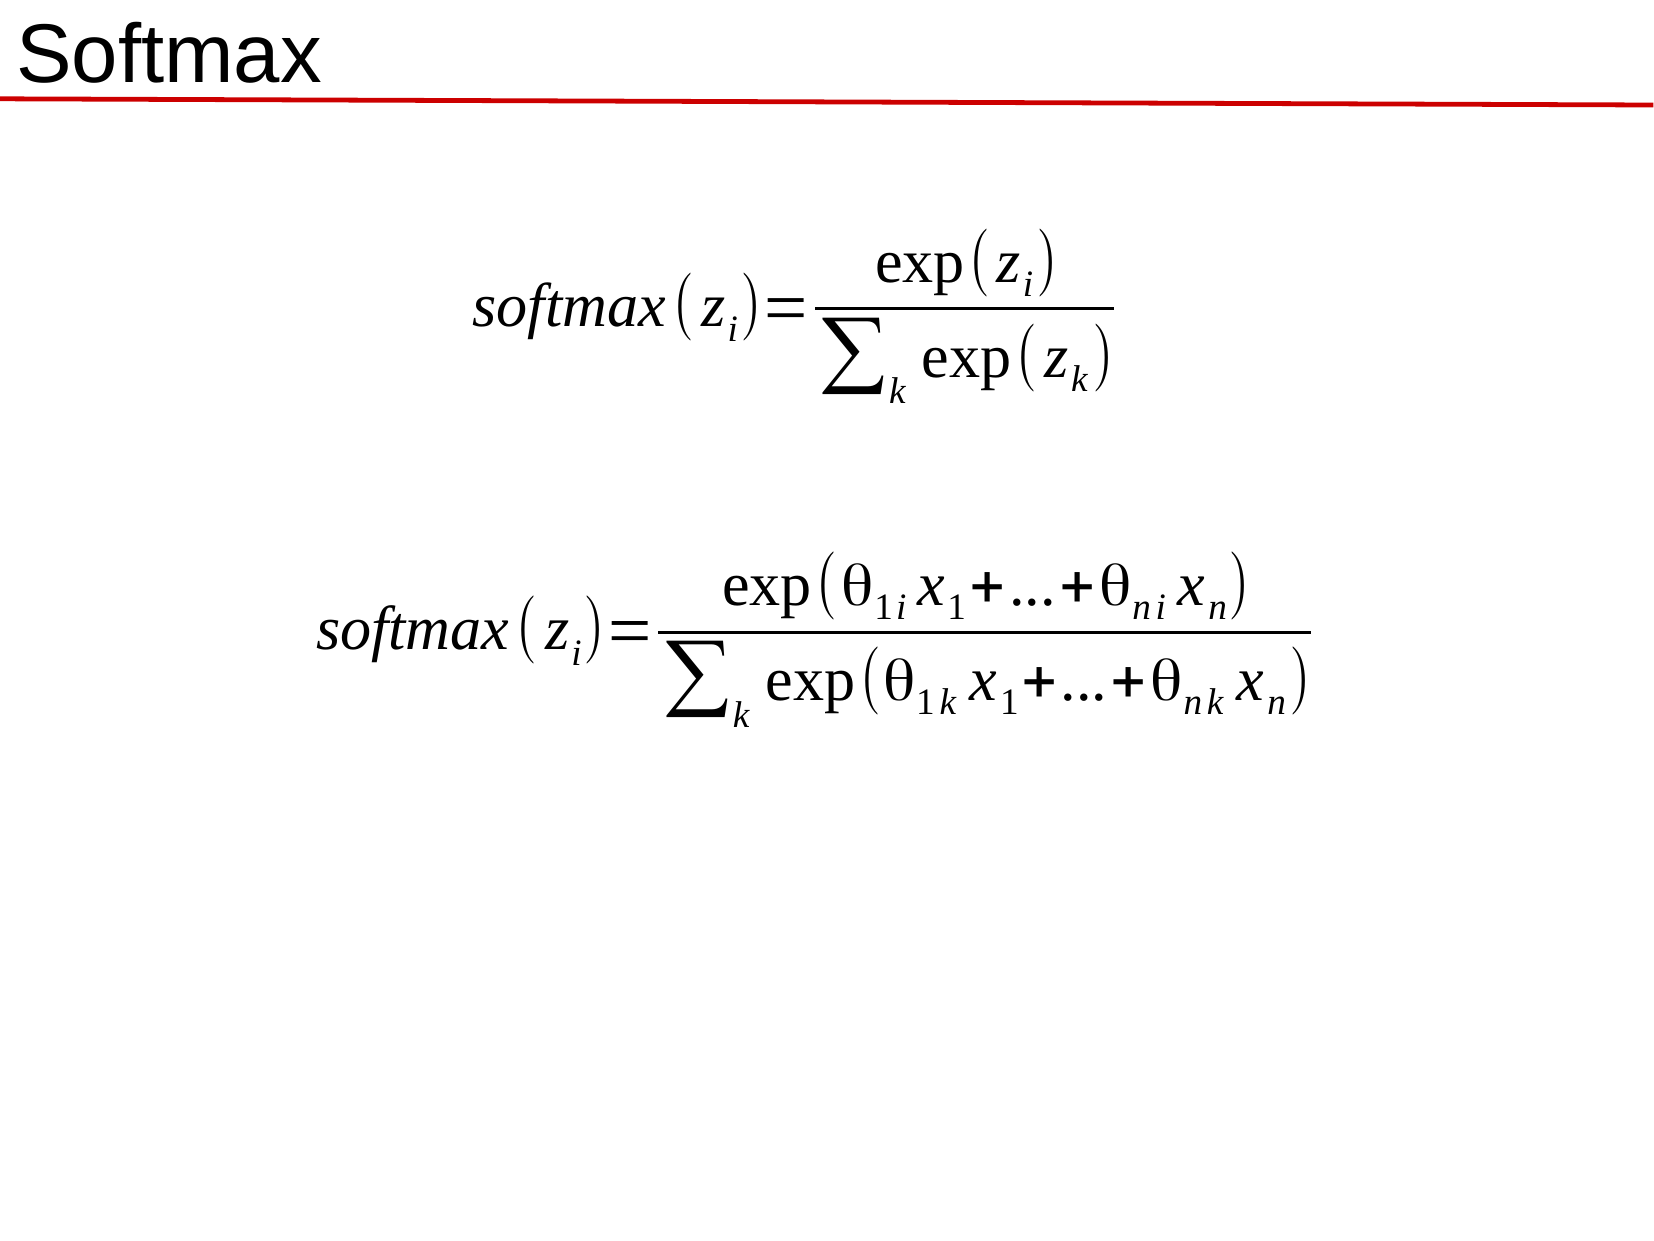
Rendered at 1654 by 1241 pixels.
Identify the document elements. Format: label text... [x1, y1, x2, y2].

chart [465, 225, 1124, 412]
text_box Softmax [1, 0, 1231, 109]
chart [308, 548, 1321, 736]
